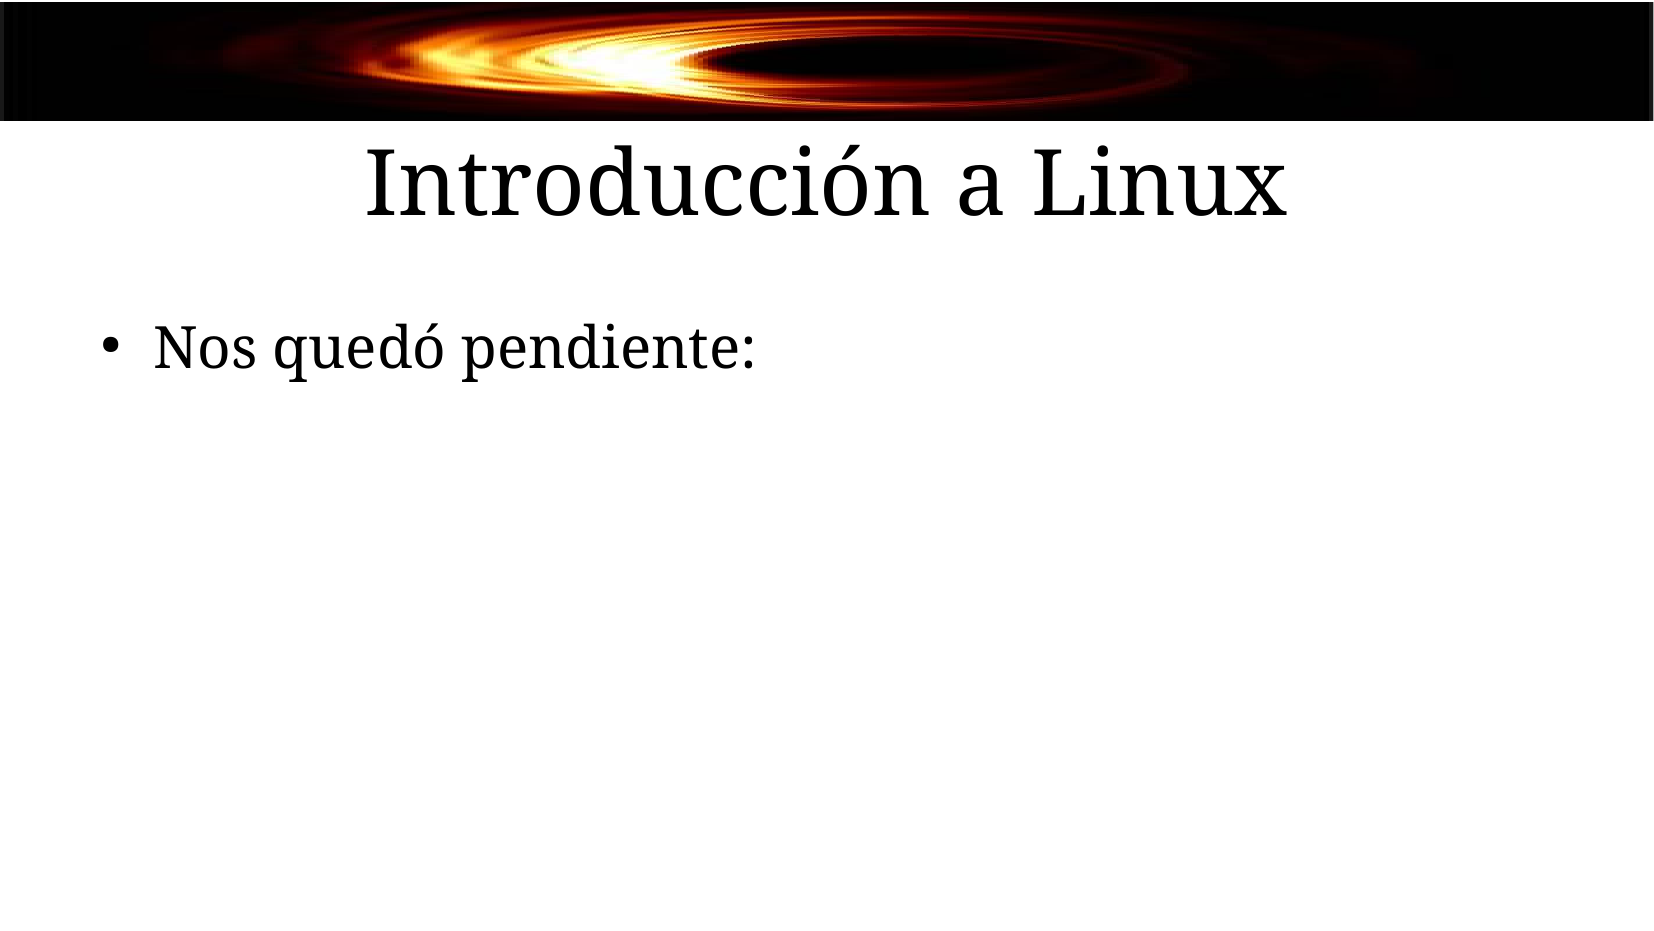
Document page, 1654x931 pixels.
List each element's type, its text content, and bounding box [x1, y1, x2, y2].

title Introducción a Linux [82, 121, 1571, 258]
list Nos quedó pendiente: [82, 306, 1571, 886]
picture [0, 2, 1654, 121]
